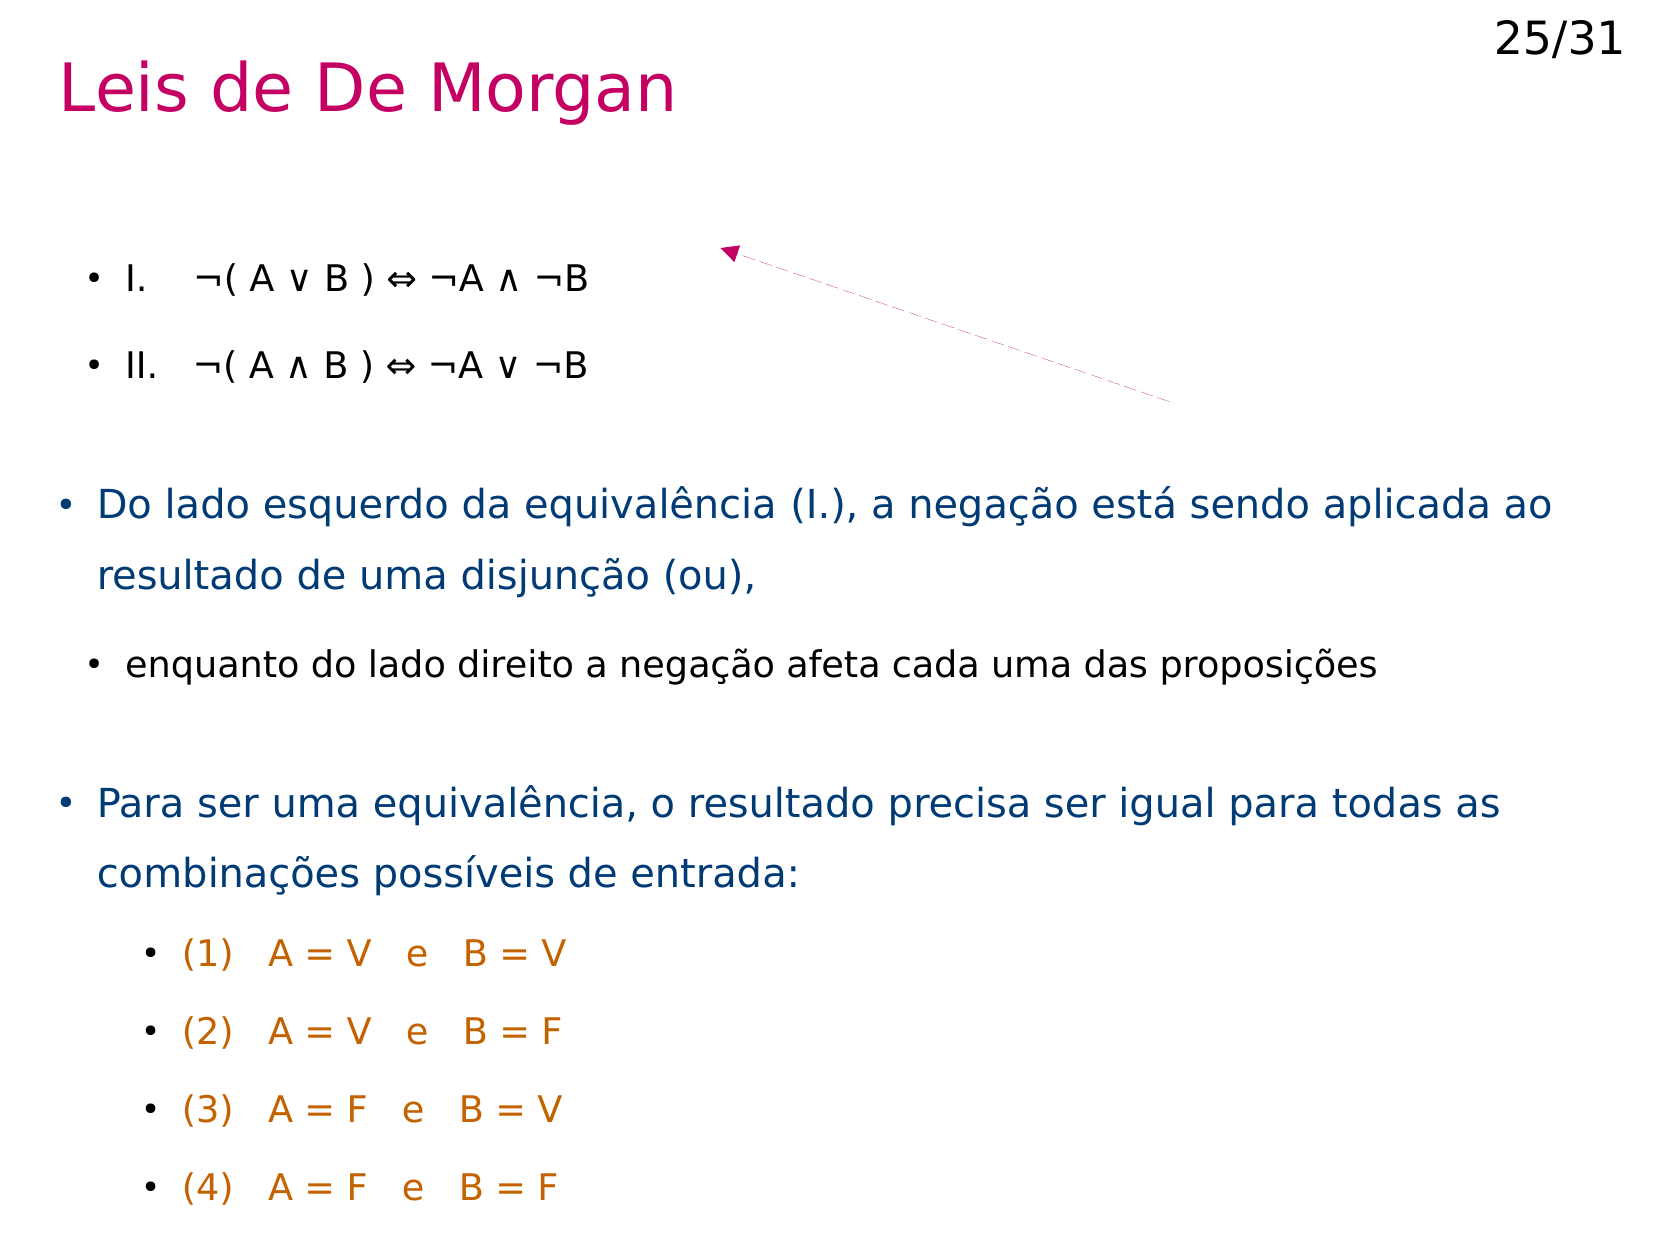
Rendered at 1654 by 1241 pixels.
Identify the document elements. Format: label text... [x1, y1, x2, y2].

title Leis de De Morgan [59, 29, 1625, 148]
list I. ¬( A ∨ B ) ⇔ ¬A ∧ ¬B II. ¬( A ∧ B ) ⇔ ¬A ∨ ¬B Do lado esquerdo da equivalência (I.), a negação está sendo aplicada ao resultado de uma disjunção (ou), enquanto do lado direito a negação afeta cada uma das proposições Para ser uma equivalência, o resultado precisa ser igual para todas as combinações possíveis de entrada: (1) A = V e B = V (2) A = V e B = F (3) A = F e B = V (4) A = F e B = F [59, 206, 1625, 1211]
